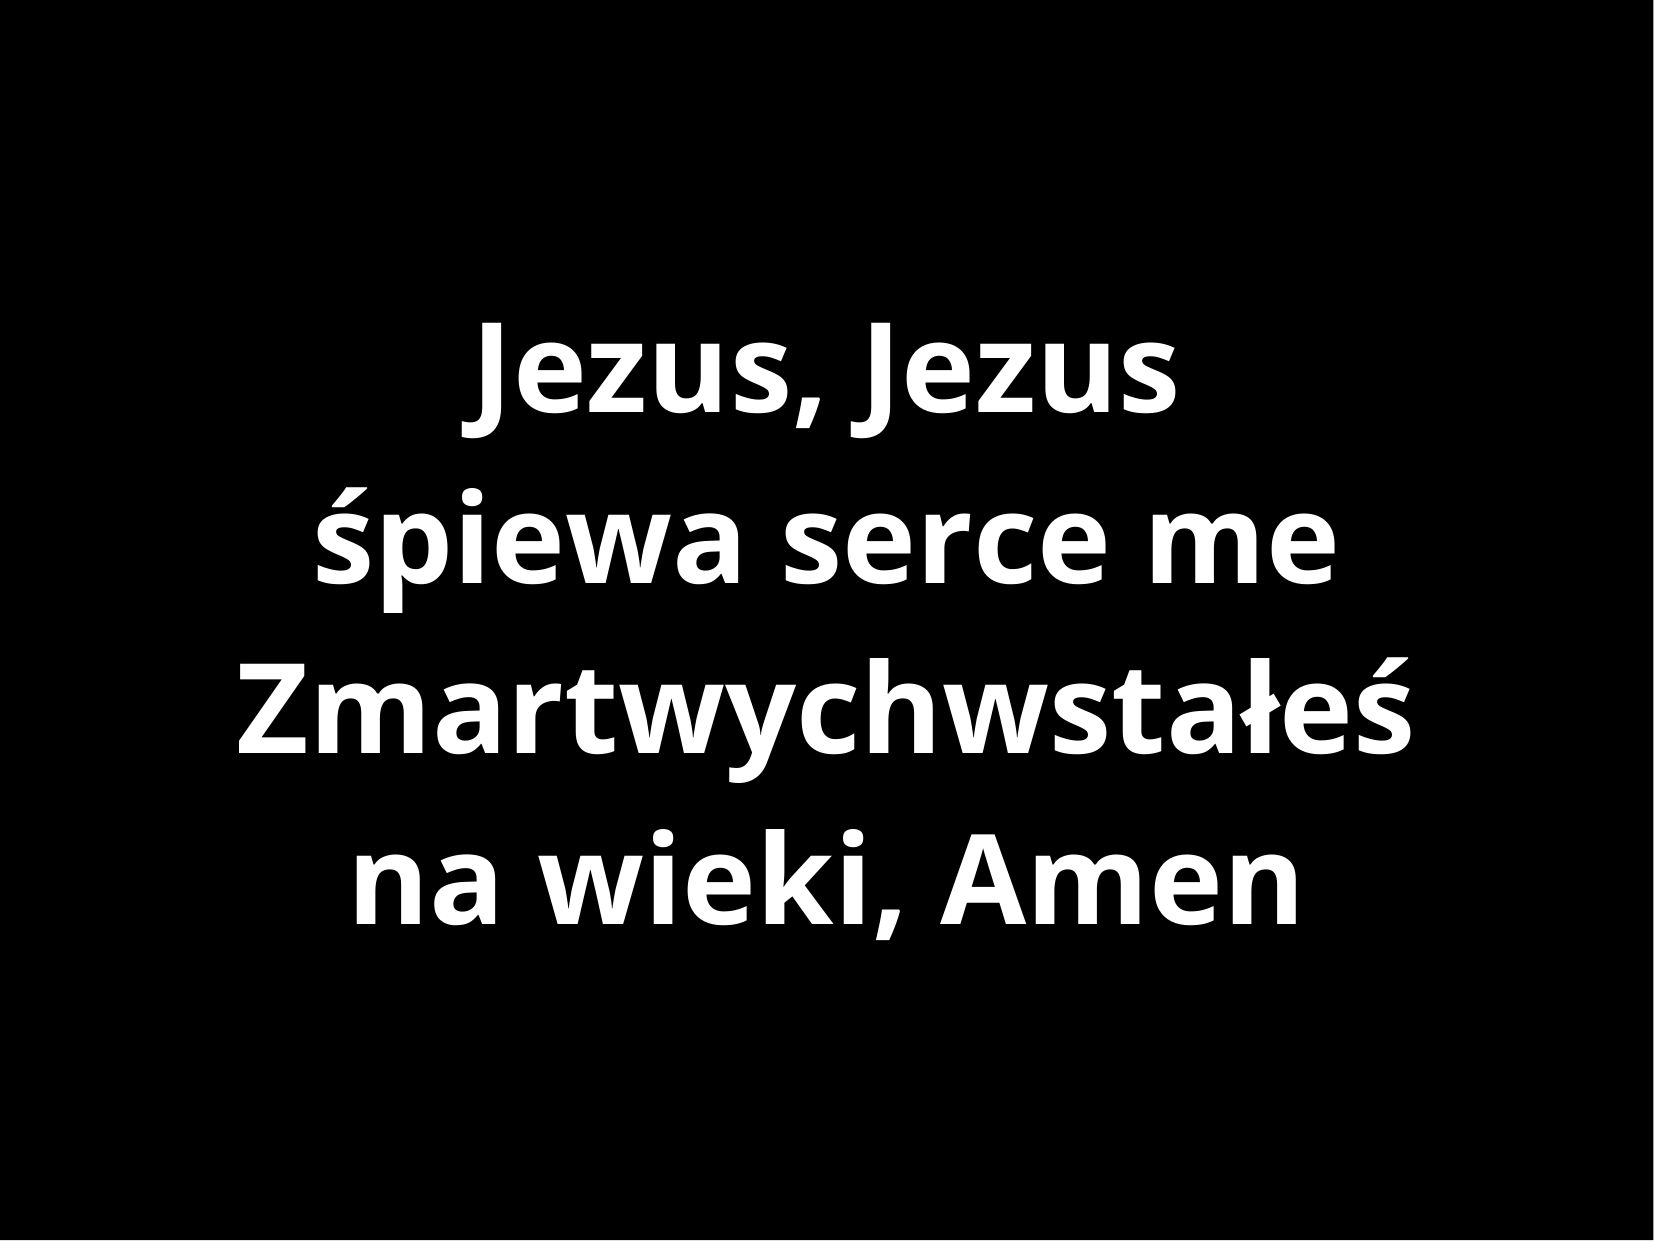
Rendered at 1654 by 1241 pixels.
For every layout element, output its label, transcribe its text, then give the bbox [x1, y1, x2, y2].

title Jezus, Jezus śpiewa serce me Zmartwychwstałeś na wieki, Amen [0, 0, 1654, 1241]
